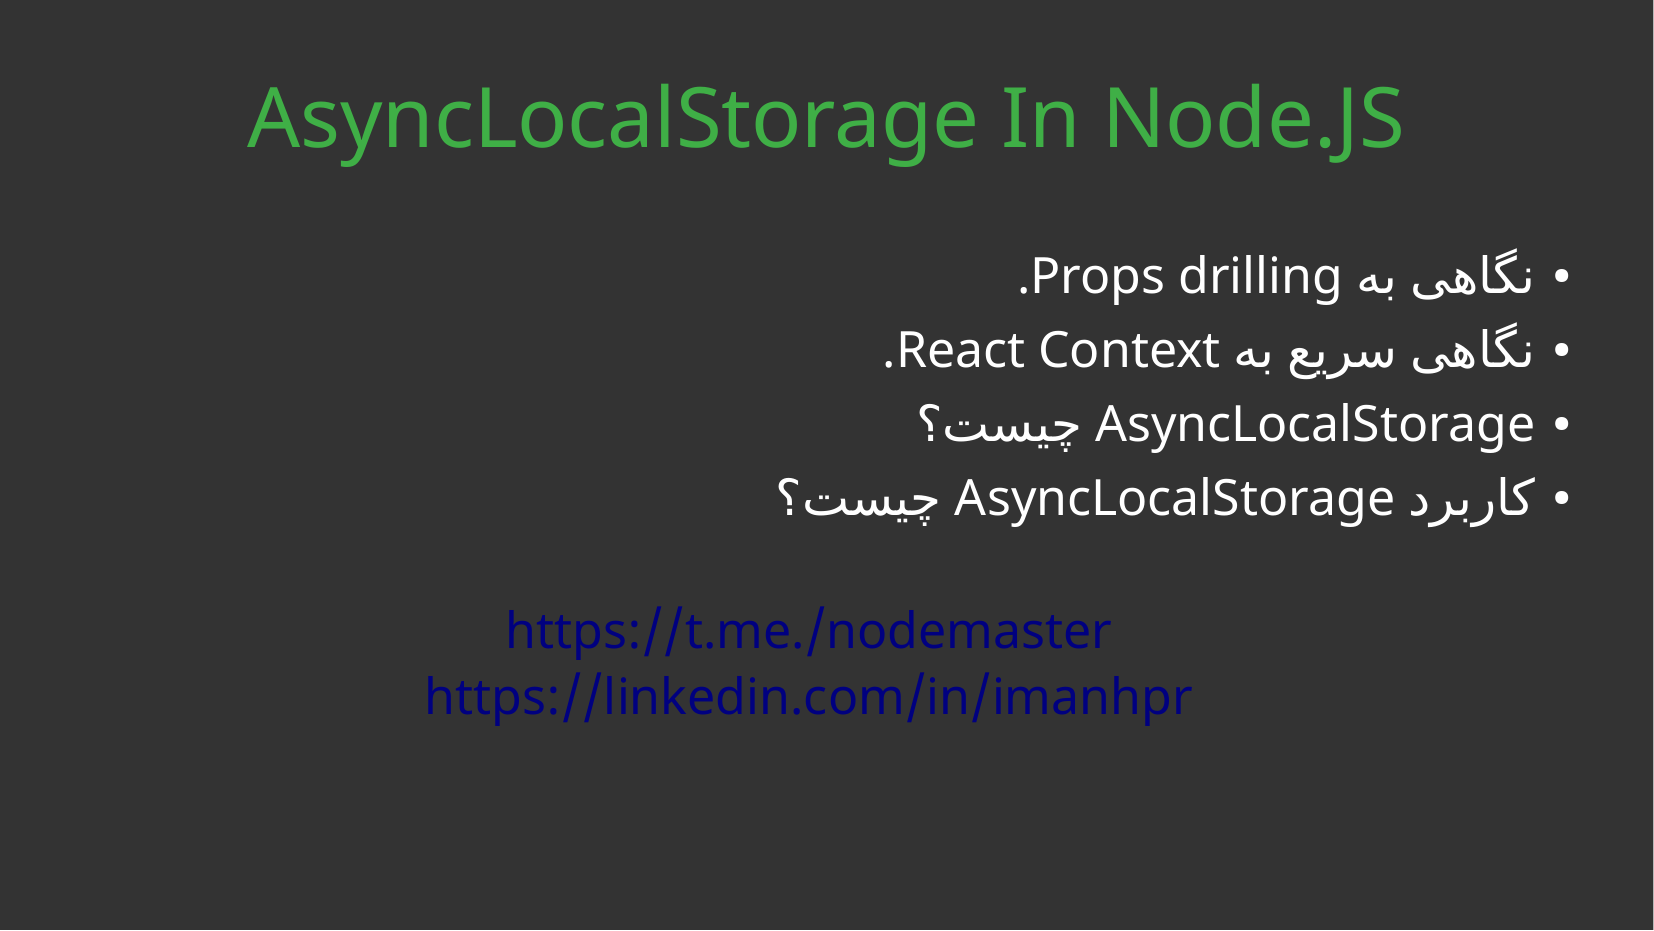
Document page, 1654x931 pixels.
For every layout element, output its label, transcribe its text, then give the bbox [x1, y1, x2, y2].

subtitle نگاهی به Props drilling. نگاهی سریع به React Context. AsyncLocalStorage چیست؟ کاربرد AsyncLocalStorage چیست؟ https://t.me./nodemaster https://linkedin.com/in/imanhpr [82, 217, 1571, 758]
title AsyncLocalStorage In Node.JS [82, 37, 1571, 193]
